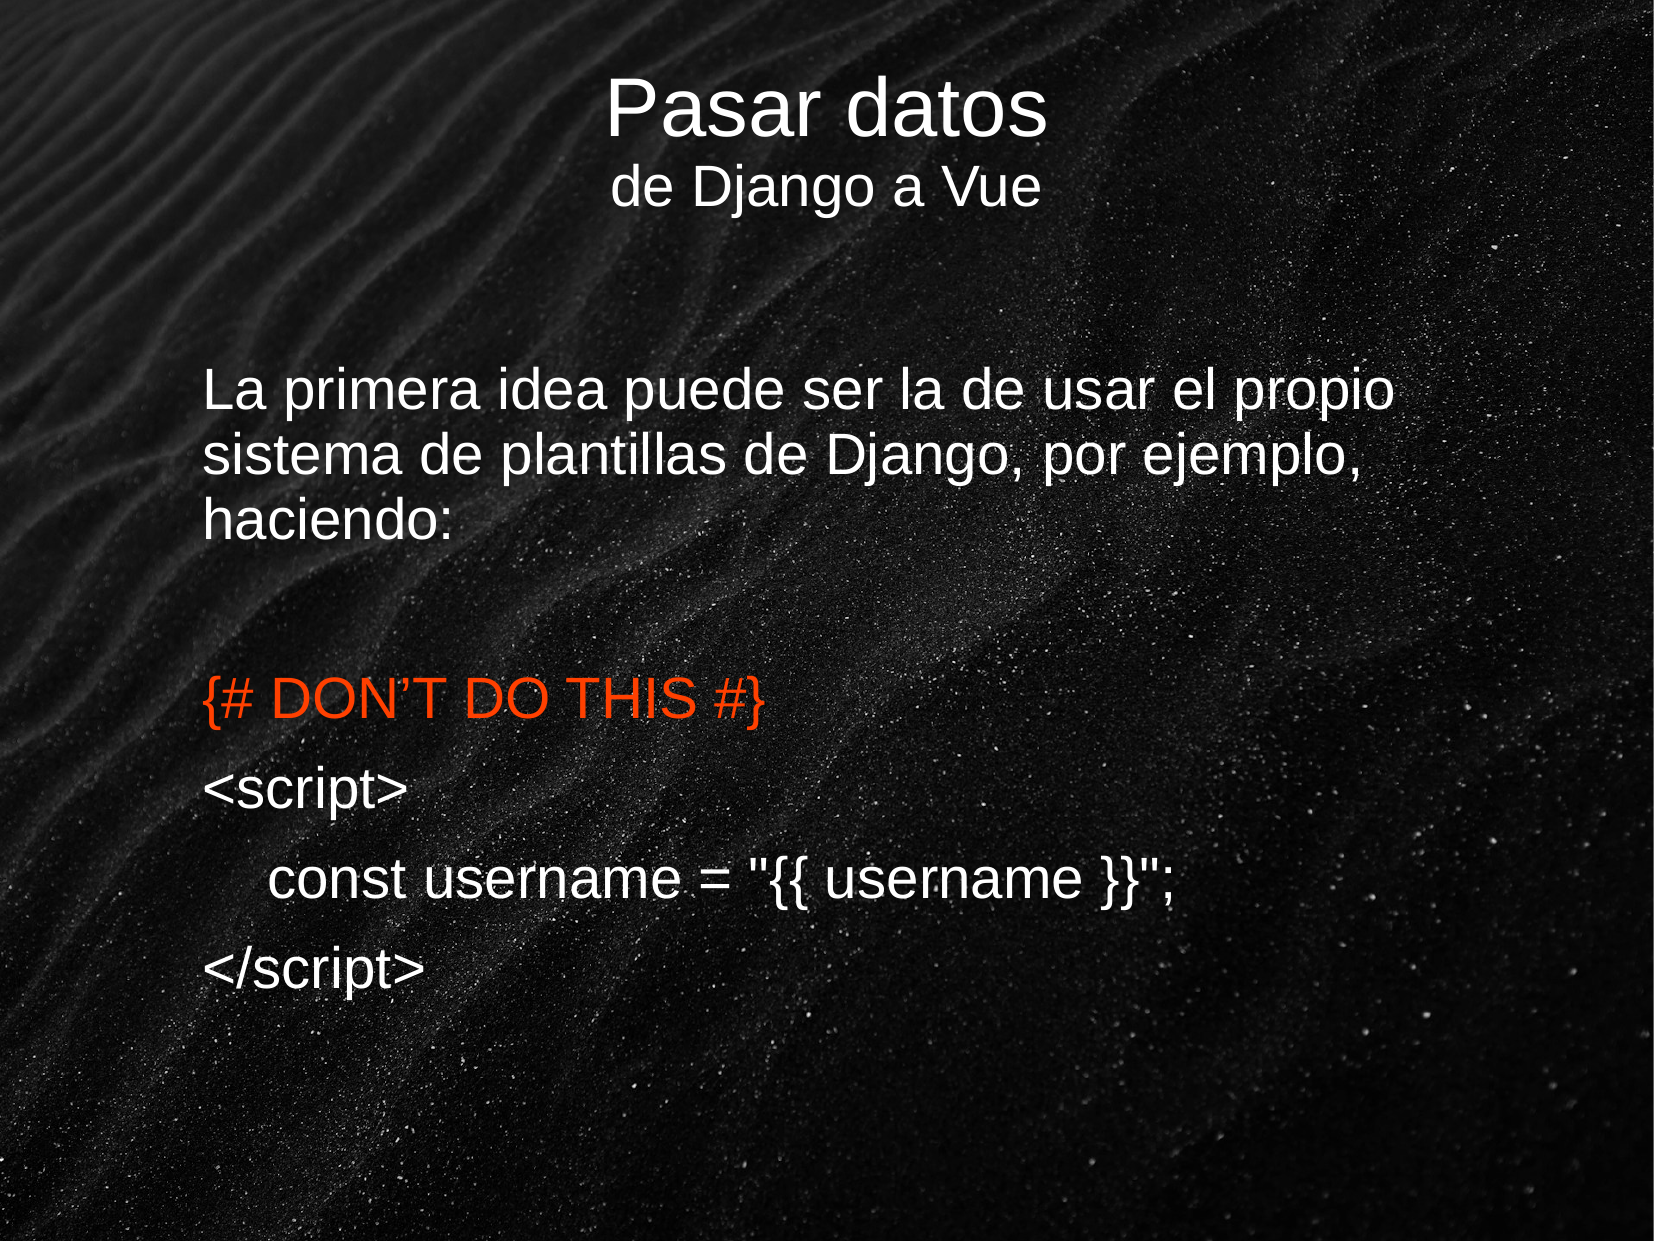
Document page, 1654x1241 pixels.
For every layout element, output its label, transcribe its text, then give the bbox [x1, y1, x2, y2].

text_box La primera idea puede ser la de usar el propio sistema de plantillas de Django, por ejemplo, haciendo: {# DON’T DO THIS #} <script> const username = "{{ username }}"; </script> [187, 348, 1501, 1114]
picture [0, 0, 1654, 1241]
title Pasar datos de Django a Vue [82, 49, 1571, 257]
